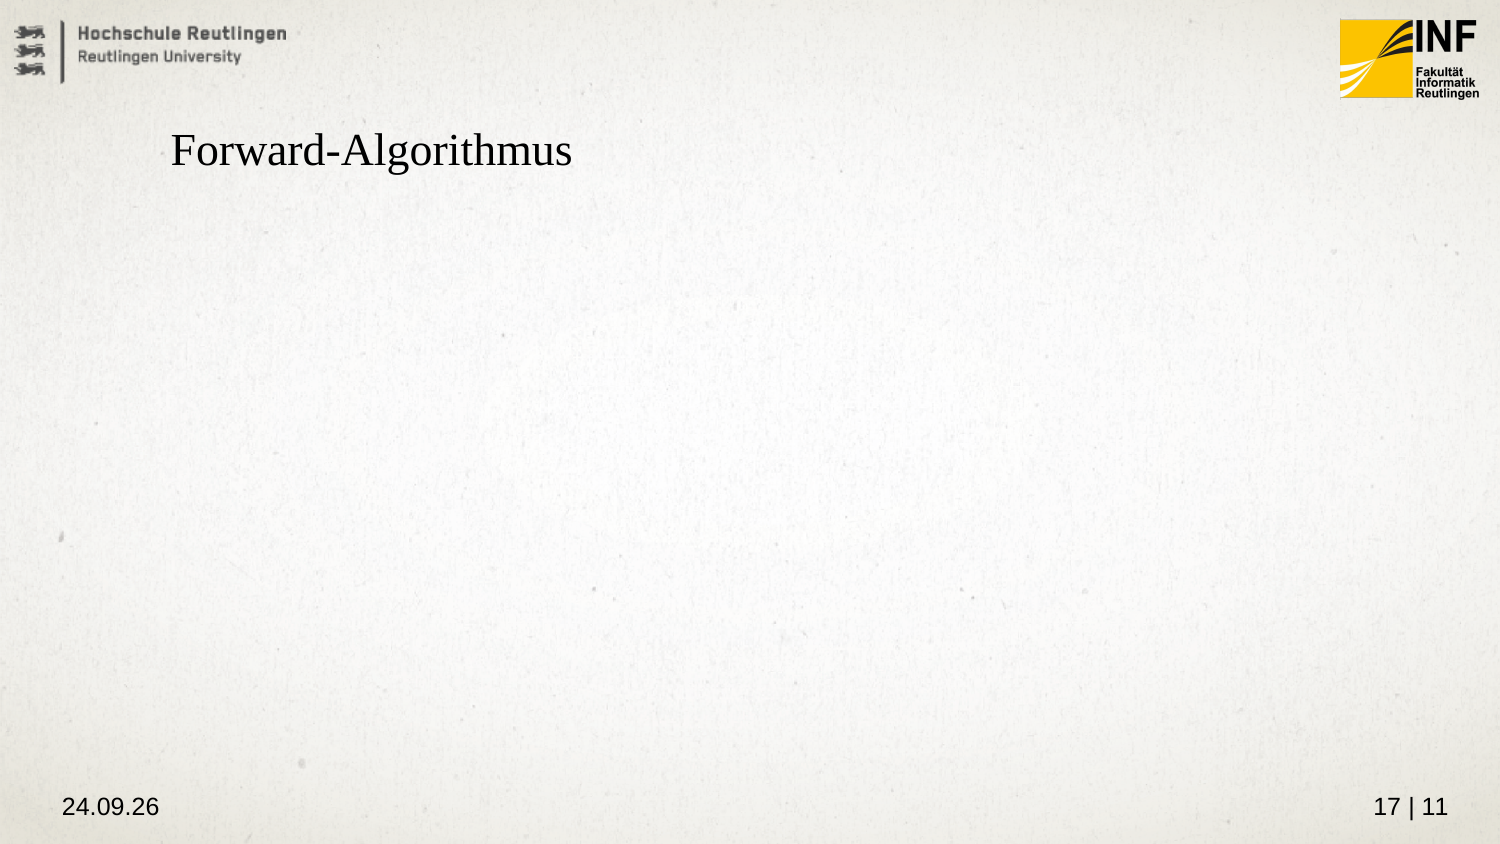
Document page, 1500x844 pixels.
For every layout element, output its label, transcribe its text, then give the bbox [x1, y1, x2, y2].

picture [0, 0, 1500, 844]
title Forward-Algorithmus [159, 106, 1341, 188]
